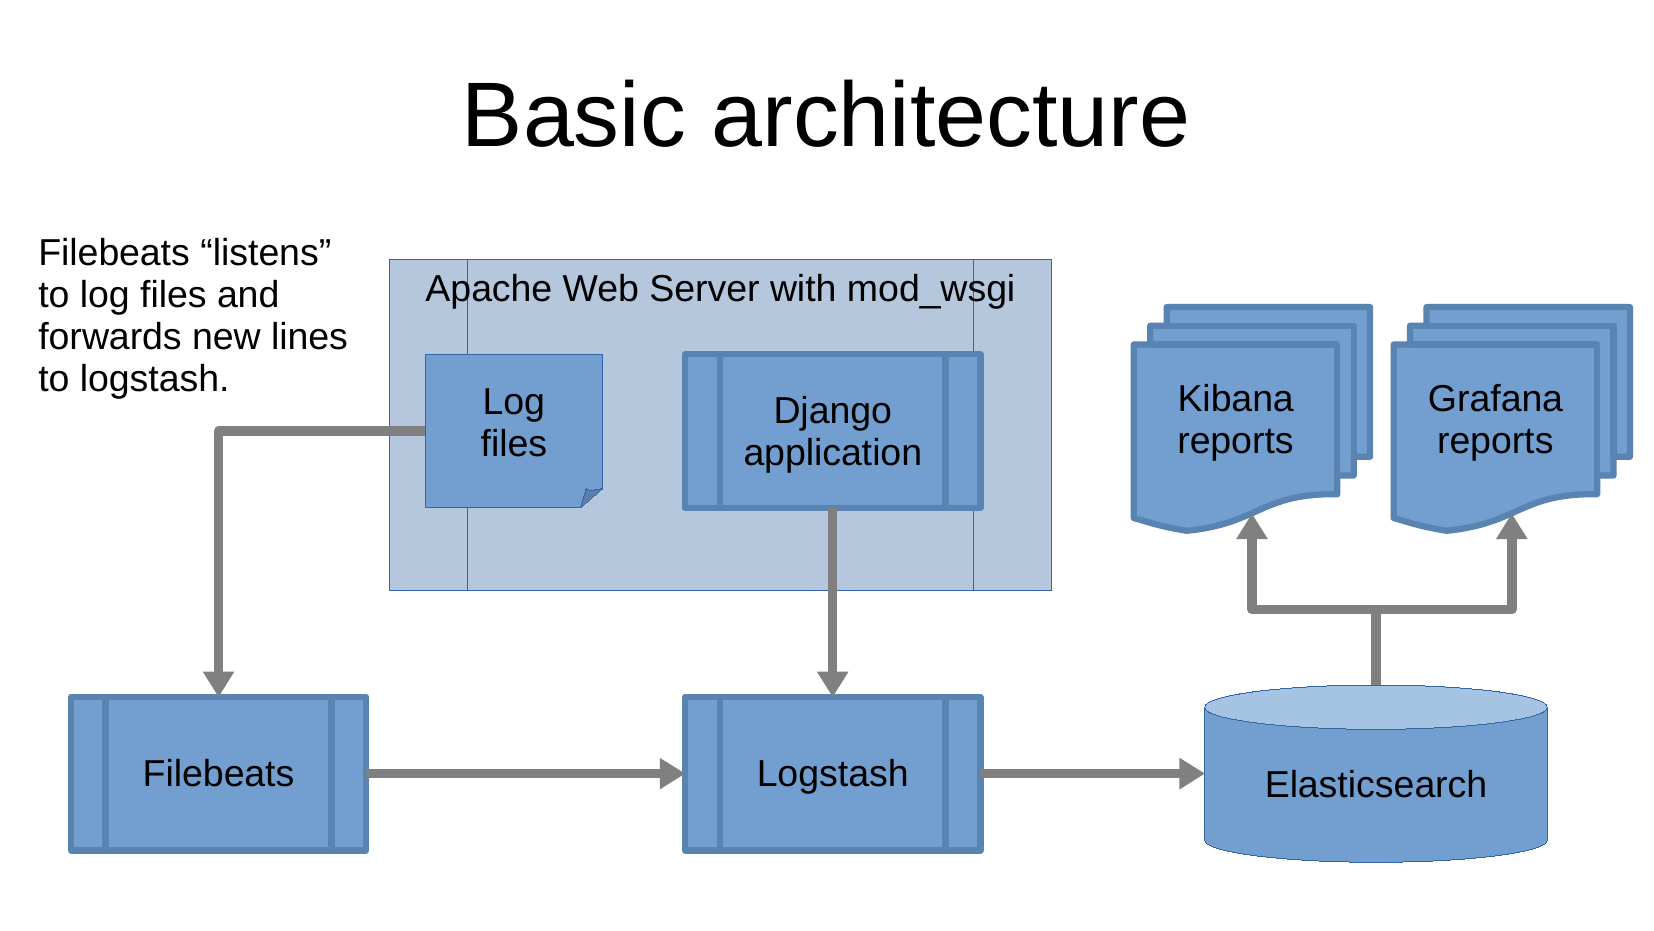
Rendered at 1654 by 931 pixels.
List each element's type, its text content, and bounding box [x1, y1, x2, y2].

text_box Django application [685, 354, 980, 508]
text_box Log files [425, 354, 603, 508]
text_box Filebeats [71, 696, 366, 851]
text_box Grafana reports [1393, 307, 1630, 531]
title Basic architecture [82, 37, 1571, 193]
text_box Apache Web Server with mod_wsgi [390, 259, 1051, 591]
text_box Filebeats “listens” to log files and forwards new lines to logstash. [23, 224, 367, 426]
text_box Kibana reports [1133, 307, 1371, 531]
text_box Elasticsearch [1204, 708, 1548, 863]
text_box Logstash [685, 696, 980, 851]
